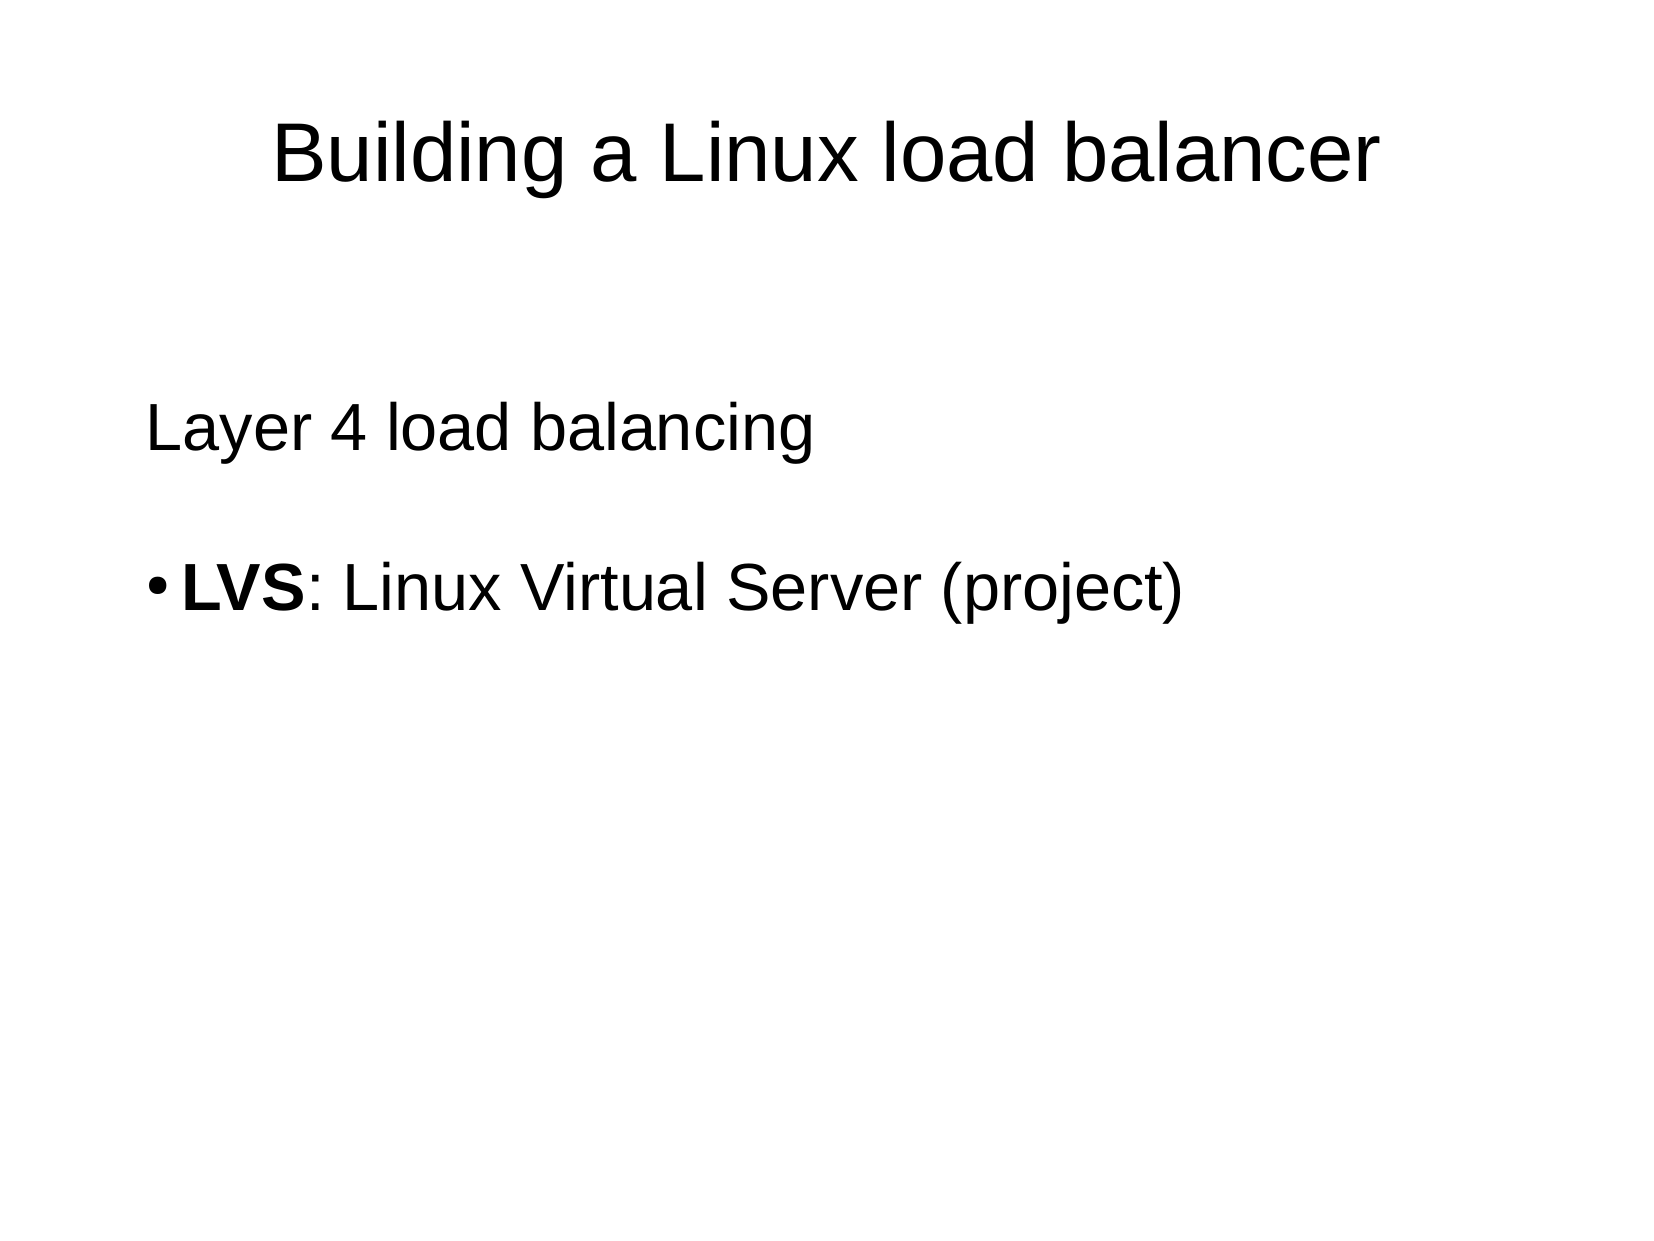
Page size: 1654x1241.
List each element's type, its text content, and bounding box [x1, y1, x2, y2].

text_box Layer 4 load balancing LVS: Linux Virtual Server (project) [131, 371, 1523, 891]
title Building a Linux load balancer [82, 49, 1571, 257]
